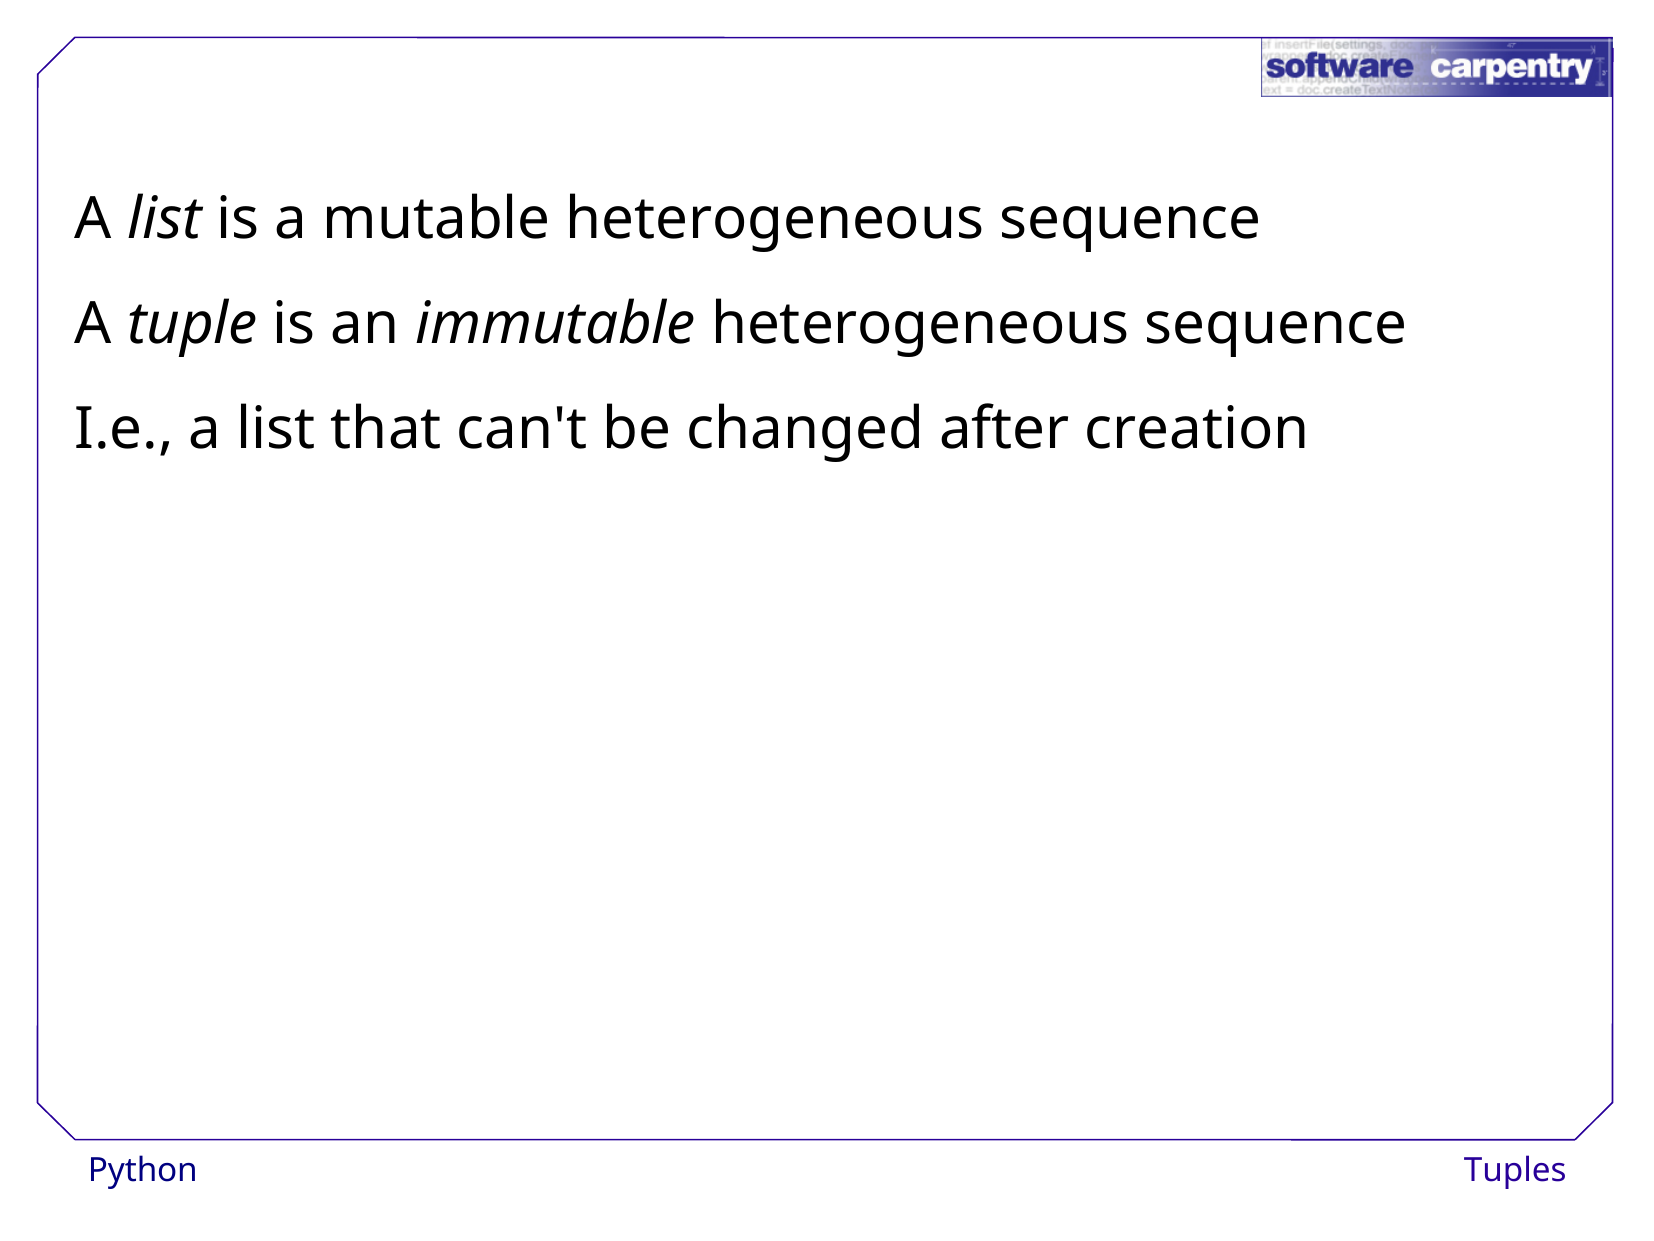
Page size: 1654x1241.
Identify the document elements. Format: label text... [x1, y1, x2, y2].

picture [1261, 39, 1613, 97]
text_box A list is a mutable heterogeneous sequence A tuple is an immutable heterogeneous sequence I.e., a list that can't be changed after creation [59, 138, 1572, 469]
